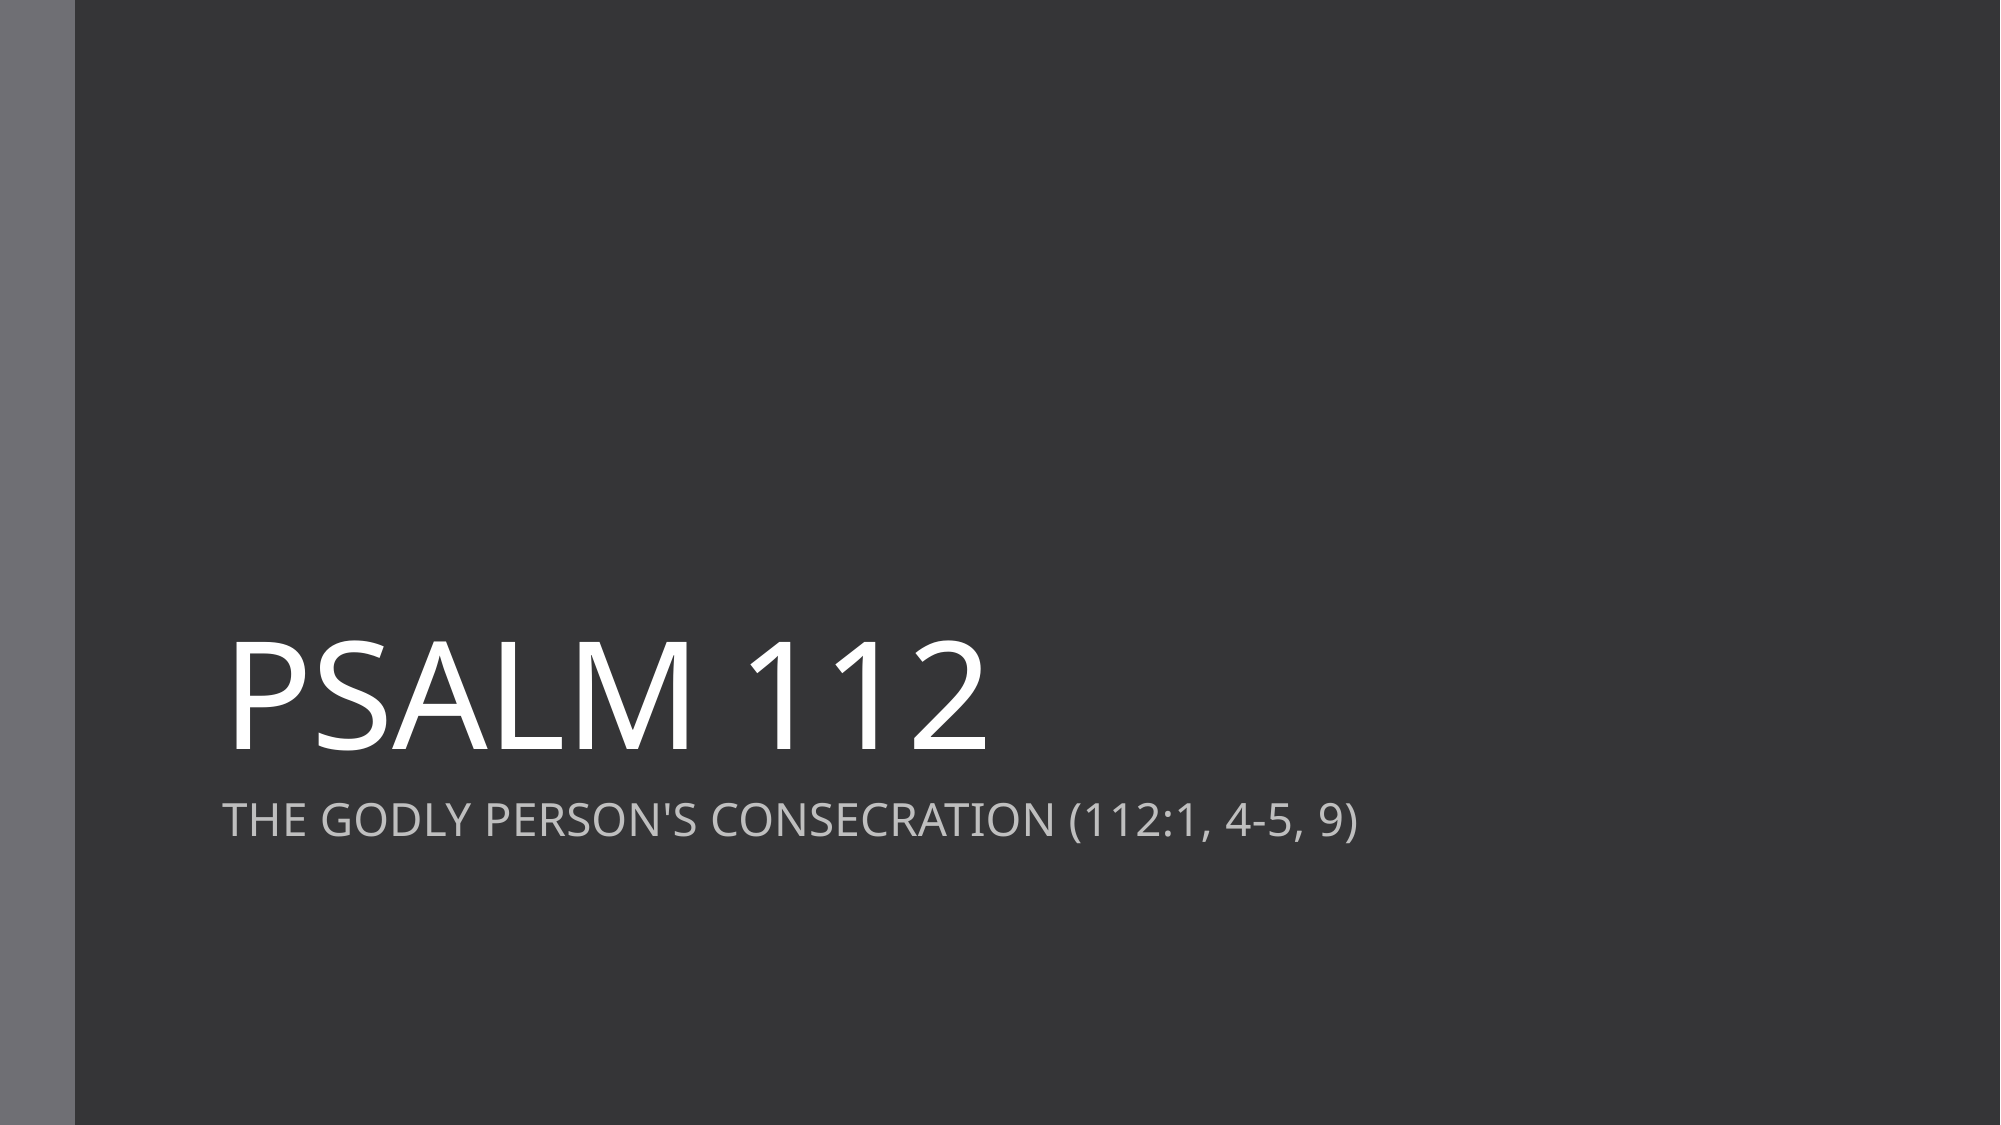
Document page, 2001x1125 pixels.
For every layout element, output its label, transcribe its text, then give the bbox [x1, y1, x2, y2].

subtitle THE GODLY PERSON'S CONSECRATION (112:1, 4-5, 9) [206, 787, 1752, 1066]
title PSALM 112 [206, 124, 1752, 787]
